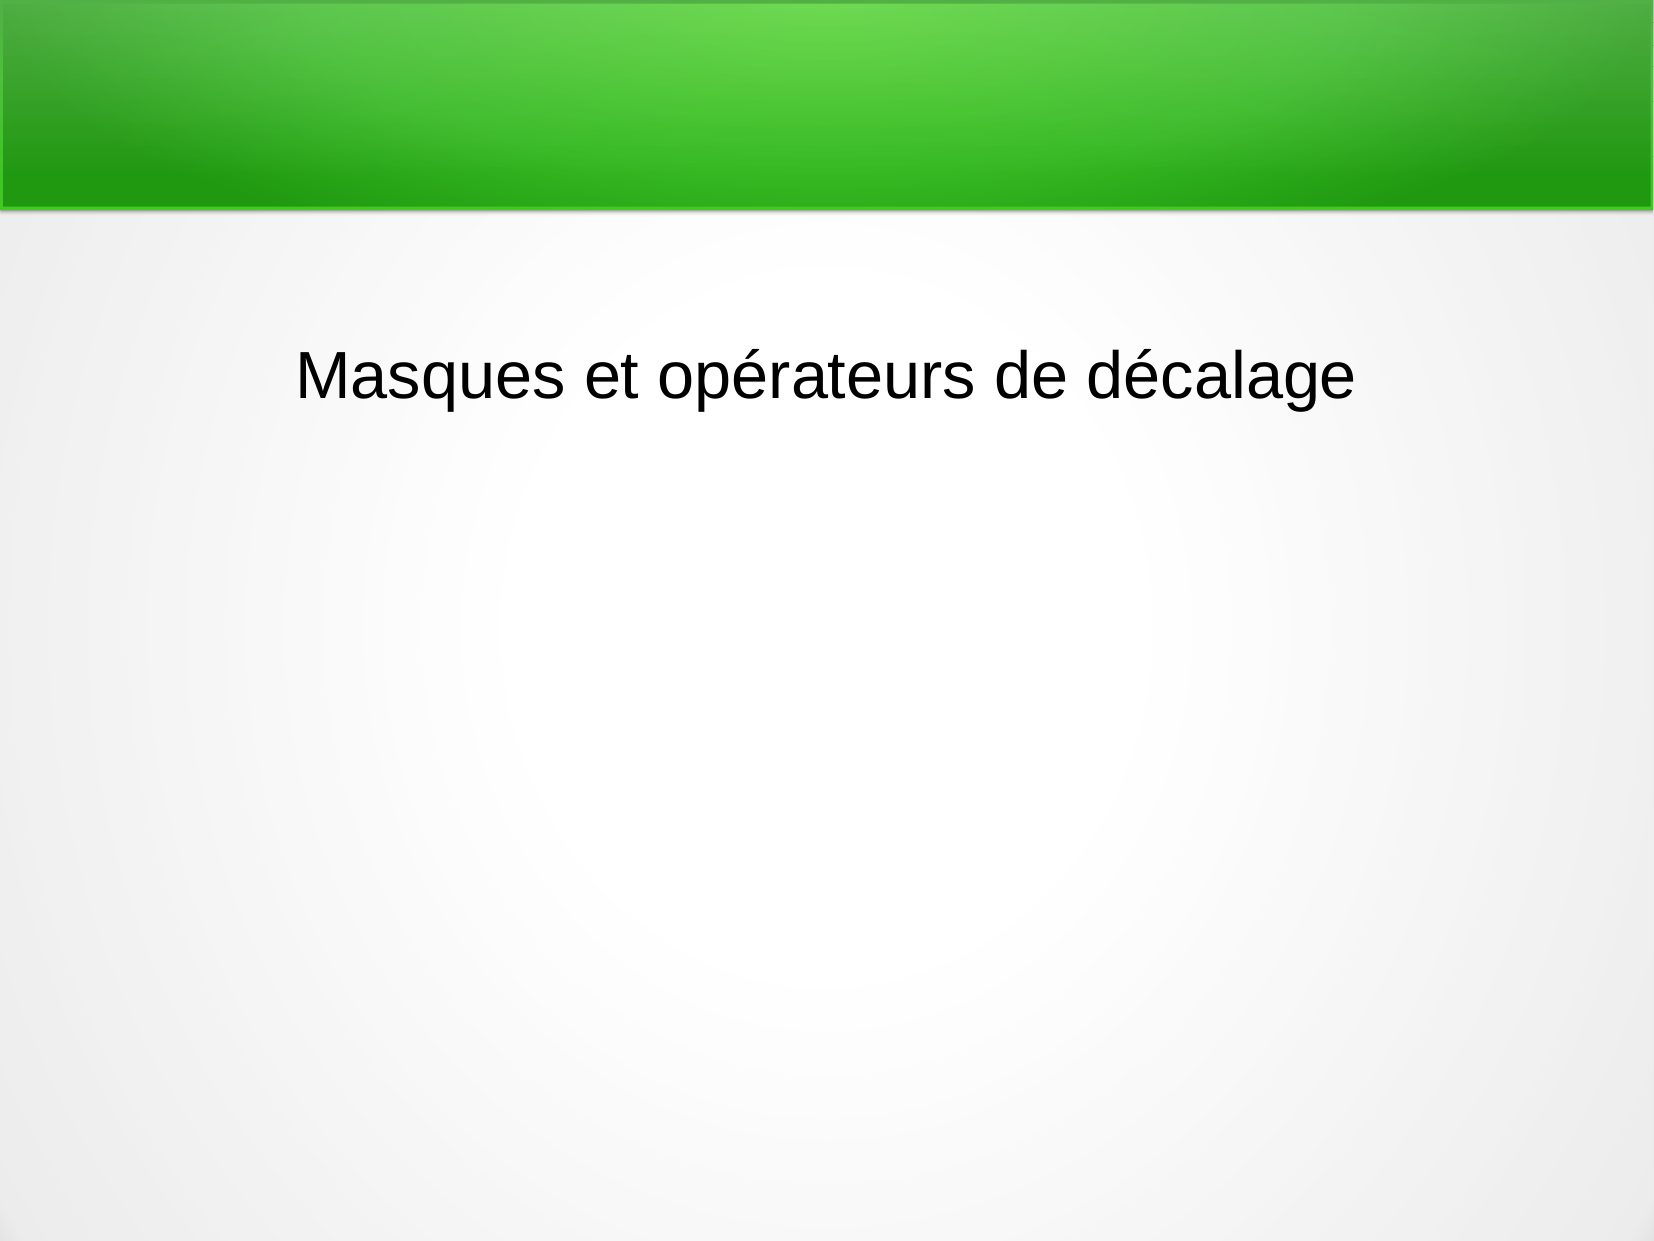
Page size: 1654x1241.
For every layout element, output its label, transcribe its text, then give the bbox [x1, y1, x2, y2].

subtitle Masques et opérateurs de décalage [82, 47, 1571, 705]
